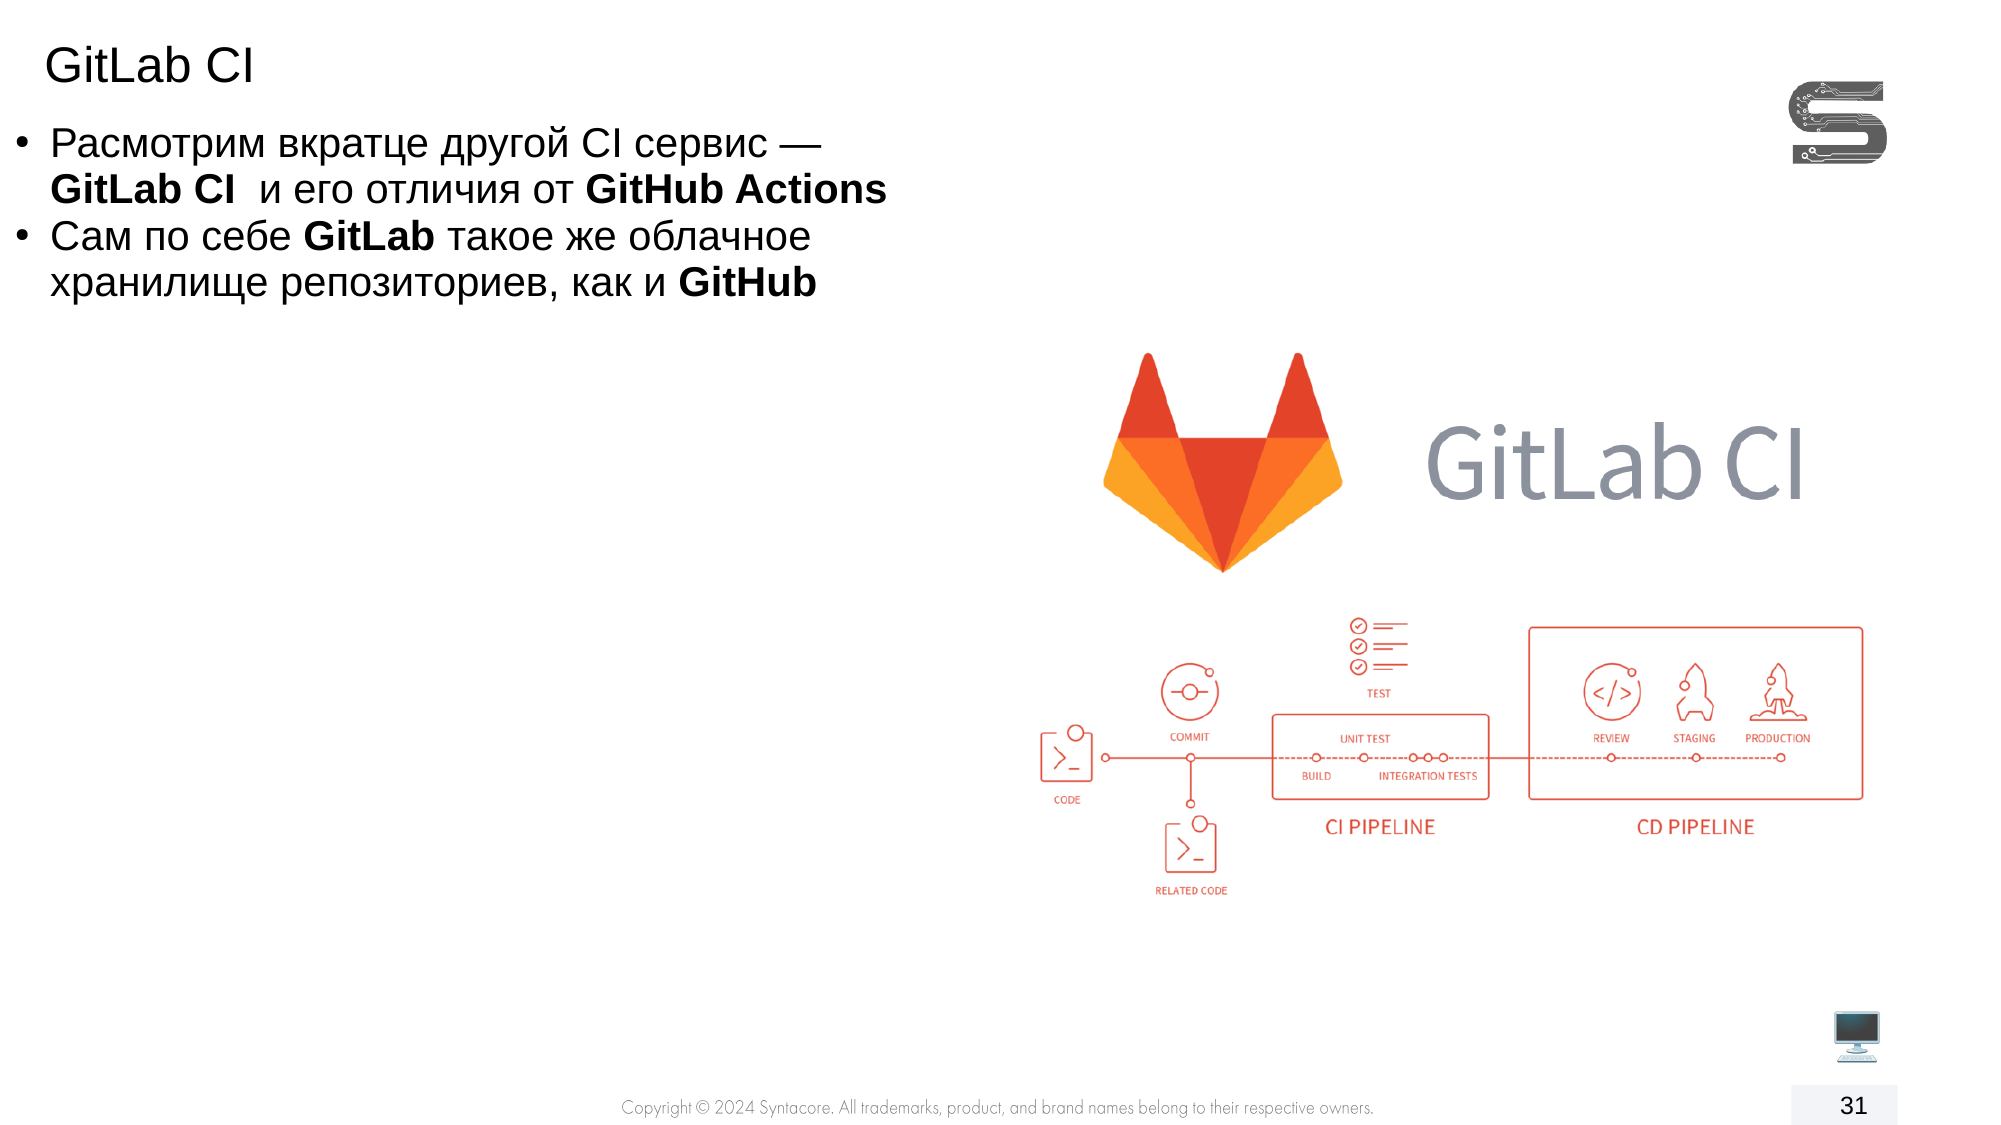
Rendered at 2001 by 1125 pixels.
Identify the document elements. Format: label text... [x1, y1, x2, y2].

picture [1830, 1010, 1884, 1064]
text_box <number> [1825, 1084, 1969, 1125]
picture [621, 1094, 1381, 1119]
picture [1788, 81, 1887, 164]
text_box GitLab CI [29, 29, 291, 101]
text_box Расмотрим вкратце другой CI сервис — GitLab CI и его отличия от GitHub Actions Сам по себе GitLab такое же облачное хранилище репозиториев, как и GitHub [0, 112, 916, 562]
picture [1003, 314, 1904, 916]
